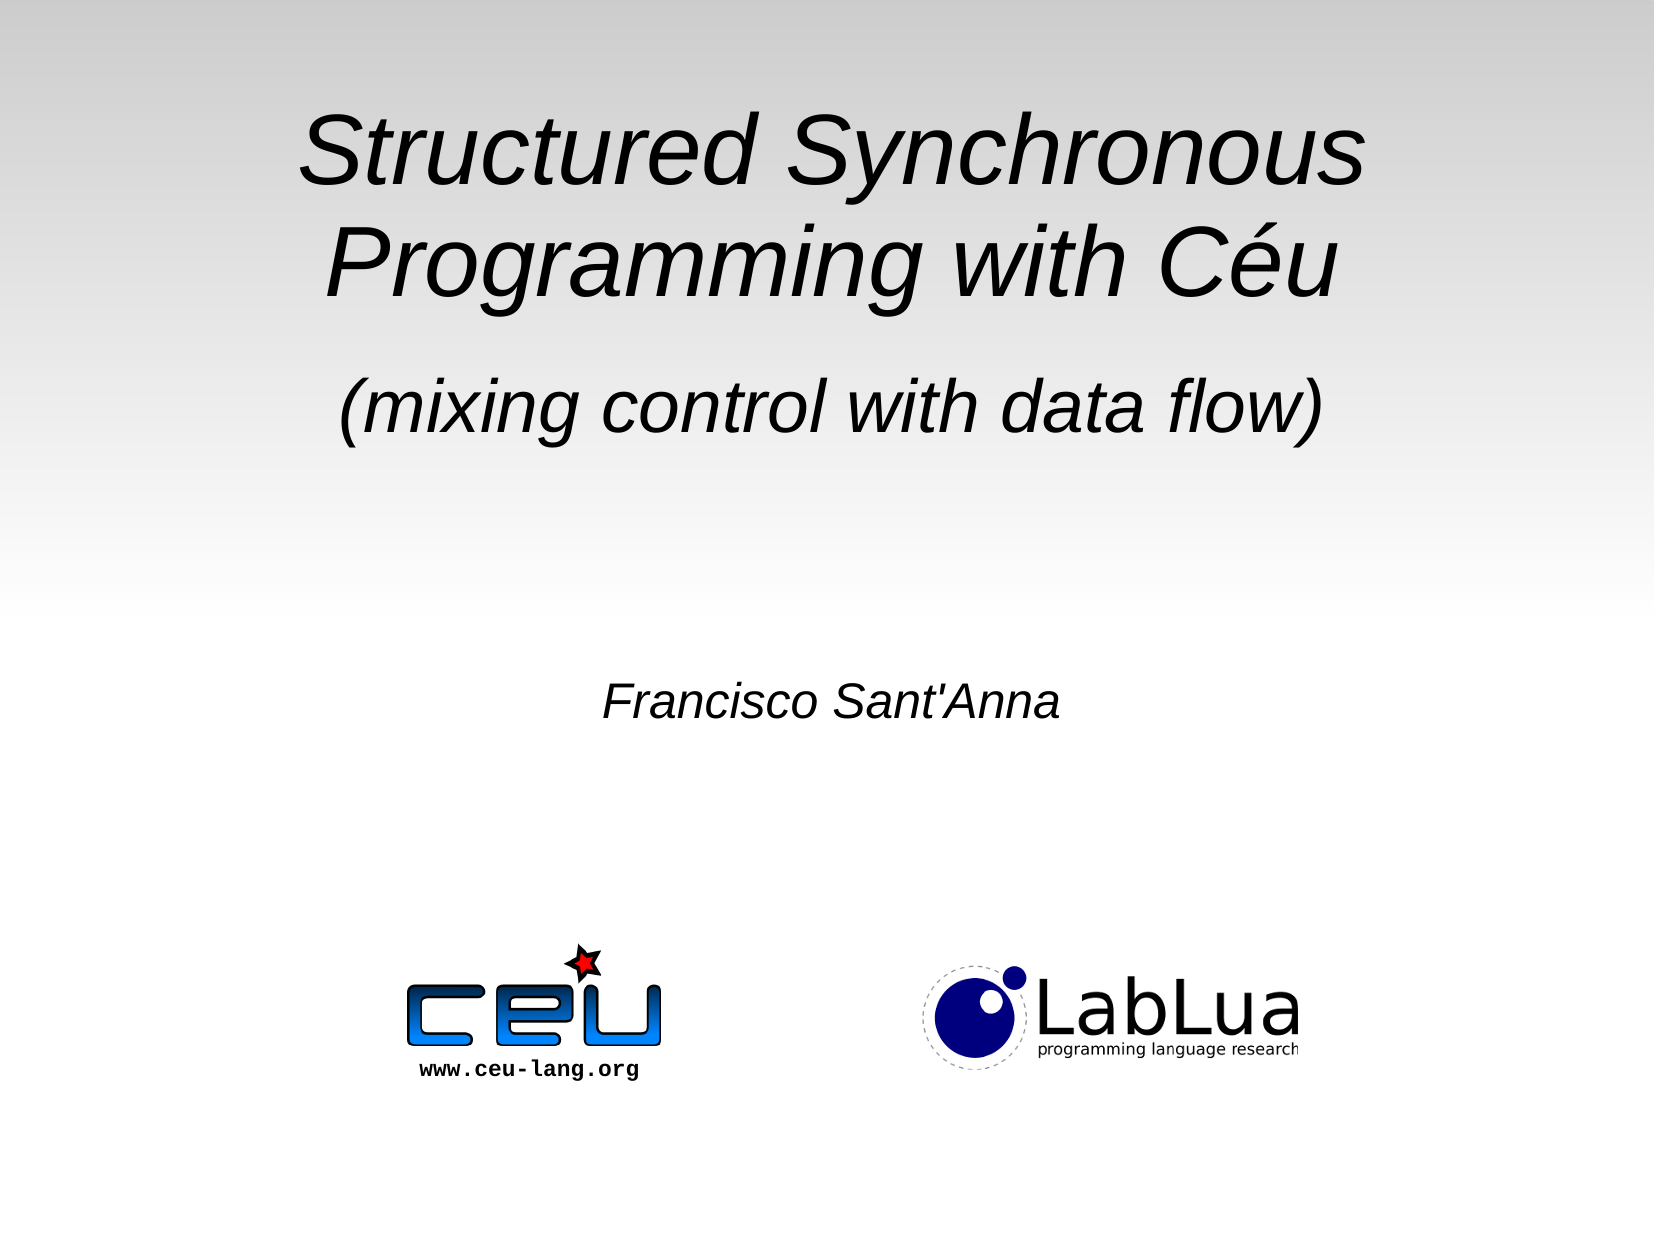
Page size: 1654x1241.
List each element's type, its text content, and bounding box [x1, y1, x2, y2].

picture [922, 965, 1298, 1070]
text_box www.ceu-lang.org [398, 1050, 661, 1094]
picture [407, 943, 661, 1046]
text_box Francisco Sant'Anna [586, 619, 1076, 785]
subtitle Structured Synchronous Programming with Céu (mixing control with data flow) [88, 93, 1577, 449]
